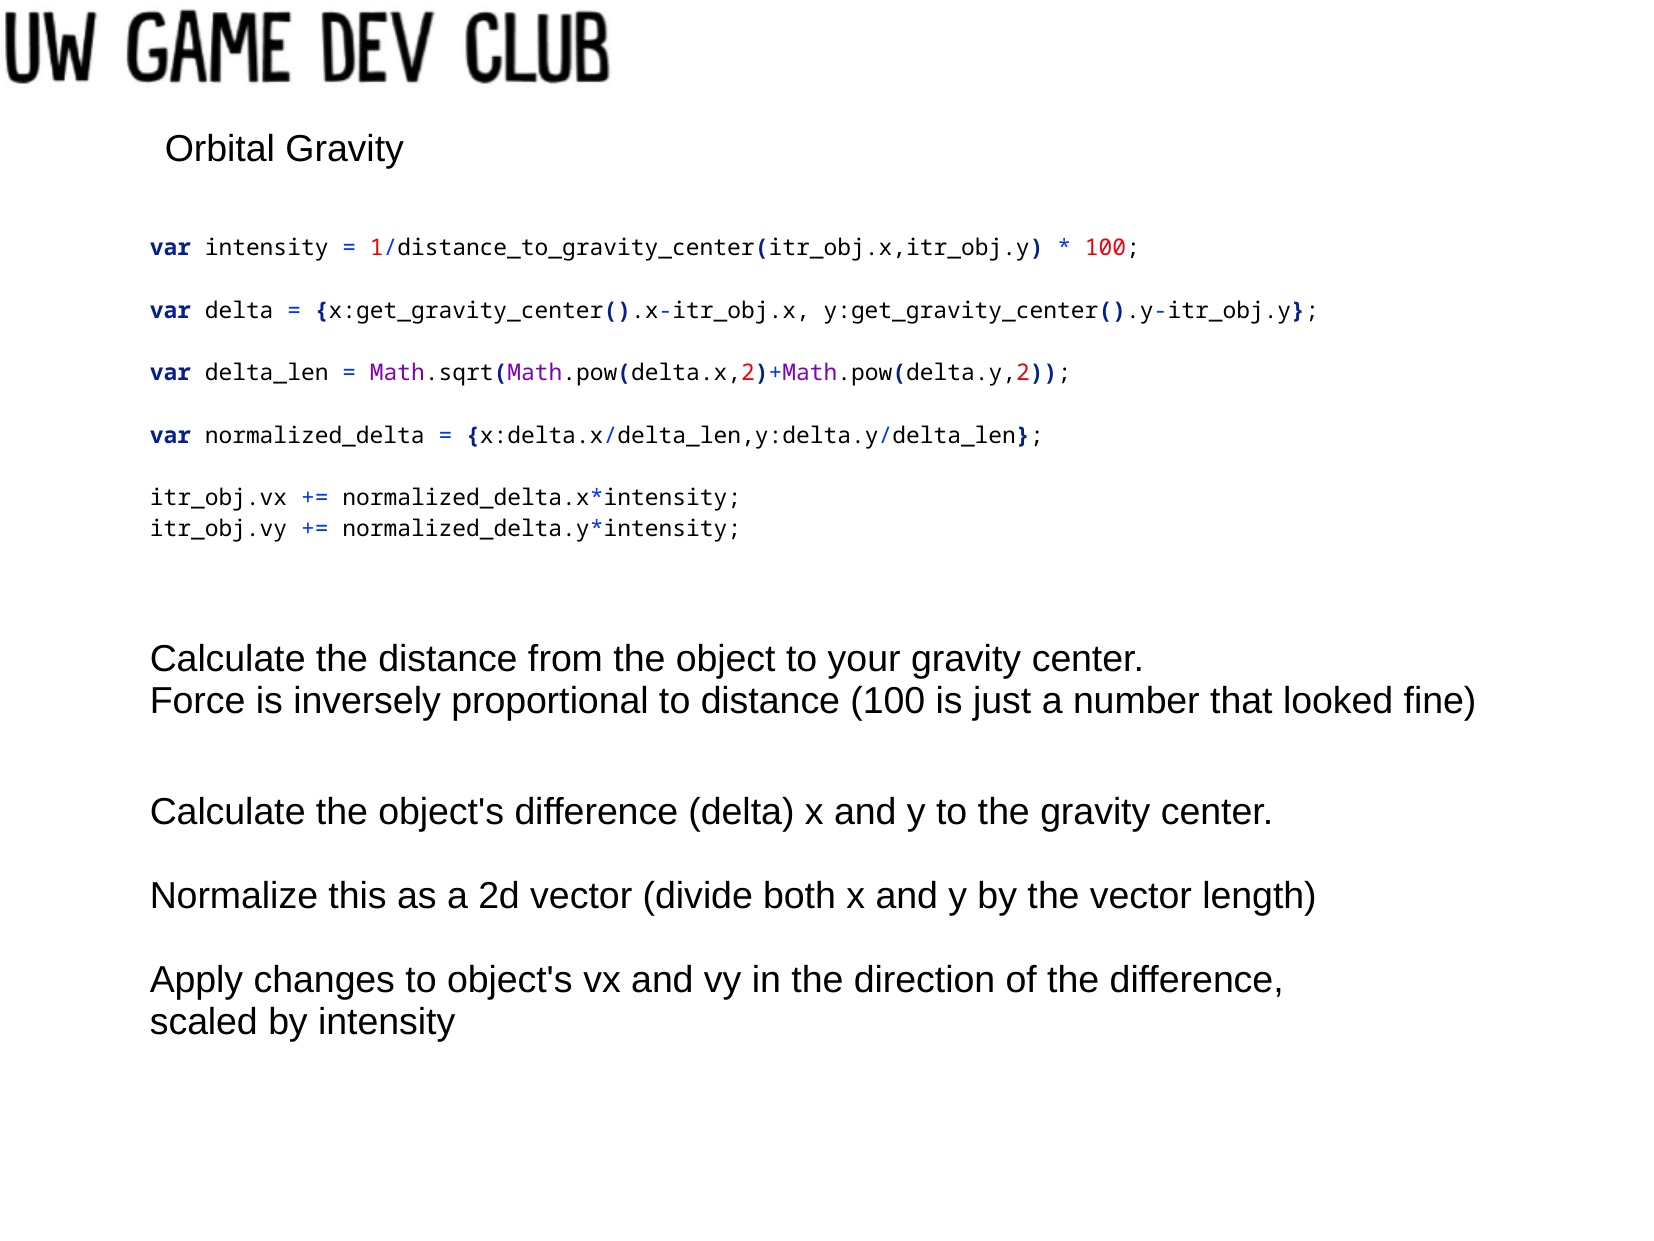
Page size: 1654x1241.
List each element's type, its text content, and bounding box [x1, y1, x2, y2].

picture [1, 0, 617, 90]
text_box Orbital Gravity [150, 120, 1051, 177]
text_box var intensity = 1/distance_to_gravity_center(itr_obj.x,itr_obj.y) * 100; var delta = {x:get_gravity_center().x-itr_obj.x, y:get_gravity_center().y-itr_obj.y}; var delta_len = Math.sqrt(Math.pow(delta.x,2)+Math.pow(delta.y,2)); var normalized_delta = {x:delta.x/delta_len,y:delta.y/delta_len}; itr_obj.vx += normalized_delta.x*intensity; itr_obj.vy += normalized_delta.y*intensity; [0, 223, 1486, 527]
text_box Calculate the object's difference (delta) x and y to the gravity center. Normalize this as a 2d vector (divide both x and y by the vector length) Apply changes to object's vx and vy in the direction of the difference, scaled by intensity [135, 783, 1396, 1051]
text_box Calculate the distance from the object to your gravity center. Force is inversely proportional to distance (100 is just a number that looked fine) [135, 630, 1516, 729]
